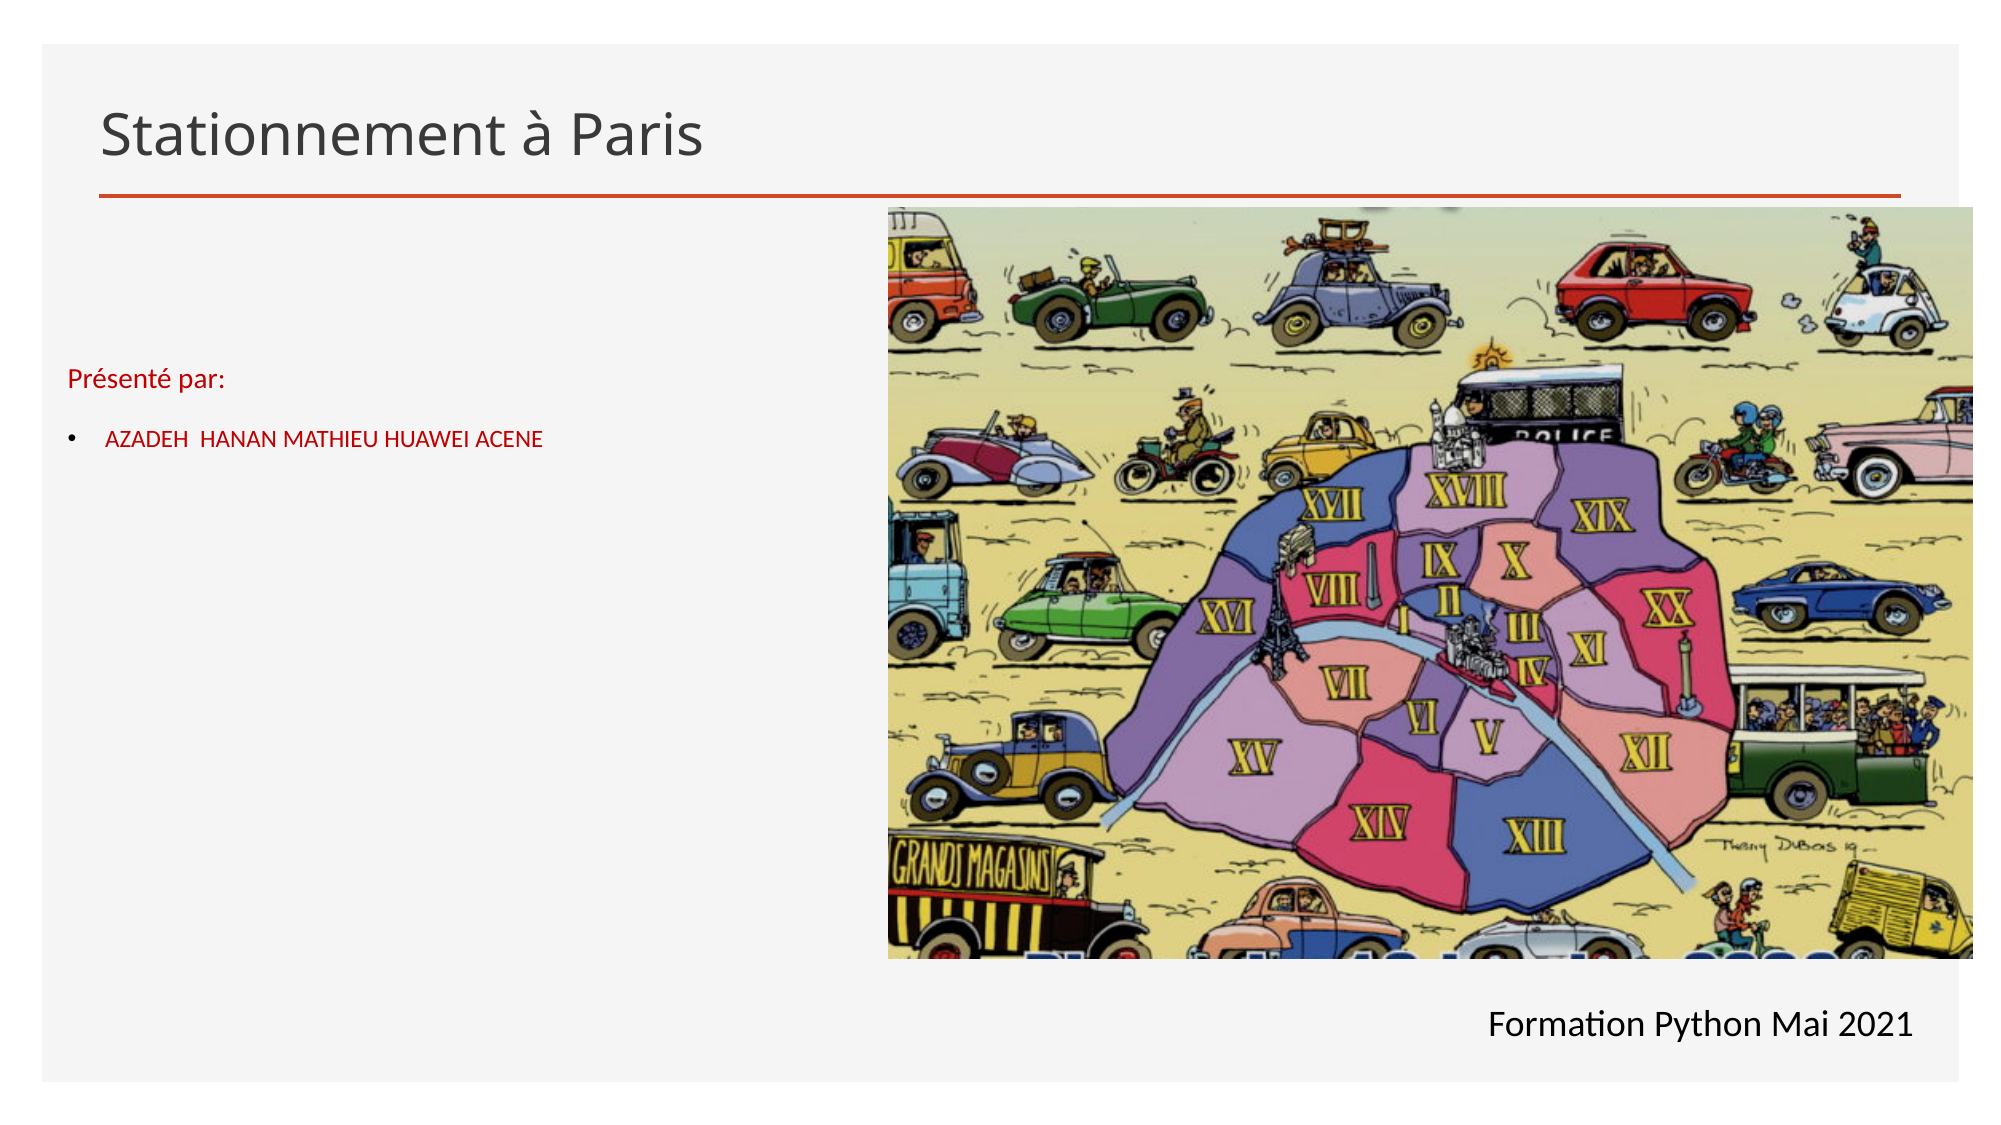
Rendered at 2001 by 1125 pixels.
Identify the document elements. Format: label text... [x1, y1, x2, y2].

text_box Présenté par: AZADEH HANAN MATHIEU HUAWEI ACENE [52, 232, 762, 935]
text_box Formation Python Mai 2021 [1473, 991, 2000, 1053]
title Stationnement à Paris [85, 70, 1923, 176]
picture [888, 207, 1973, 959]
